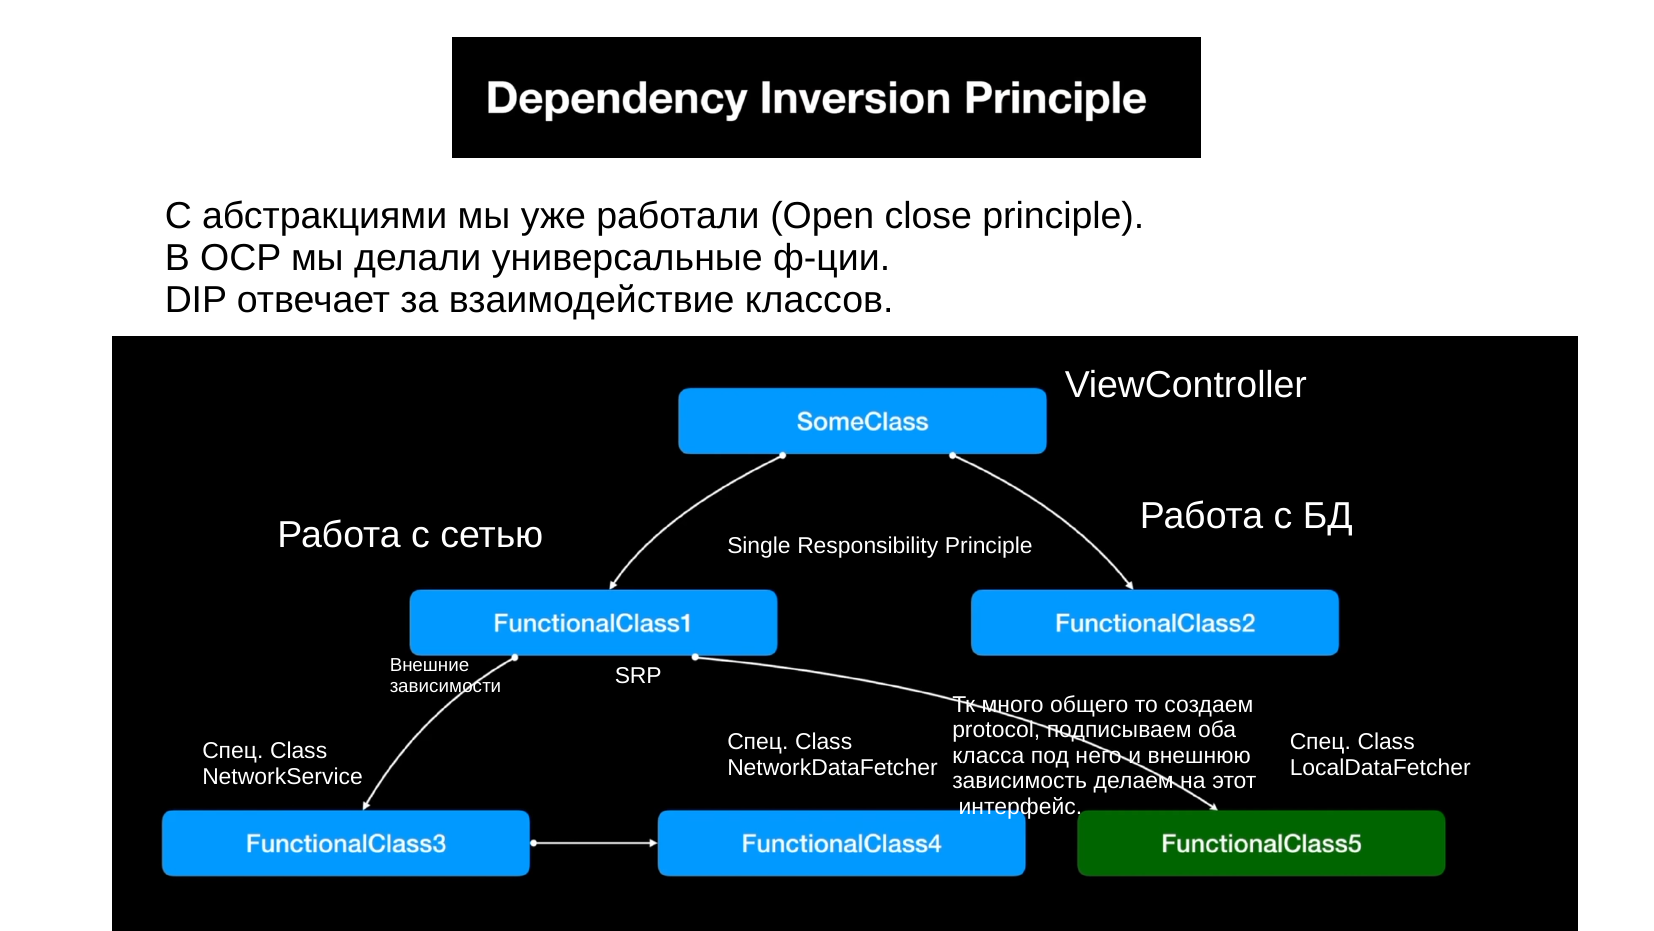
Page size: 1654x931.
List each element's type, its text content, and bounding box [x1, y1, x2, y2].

text_box Работа с БД [1125, 487, 1426, 545]
text_box Внешние зависимости [375, 646, 563, 704]
text_box Работа с сетью [262, 505, 563, 563]
text_box Спец. Class LocalDataFetcher [1276, 721, 1538, 788]
picture [452, 37, 1201, 158]
text_box Спец. Class NetworkDataFetcher [712, 721, 937, 788]
text_box SRP [600, 655, 713, 713]
text_box Тк много общего то создаем protocol, подписываем оба класса под него и внешнюю зависимость делаем на этот интерфейс. [937, 684, 1276, 827]
text_box ViewController [1050, 355, 1351, 413]
text_box Спец. Class NetworkService [187, 730, 413, 797]
text_box Single Responsibility Principle [712, 525, 1051, 582]
text_box С абстракциями мы уже работали (Open close principle). В OCP мы делали универсальные ф-ции. DIP отвечает за взаимодействие классов. [150, 187, 1538, 329]
picture [112, 336, 1578, 931]
